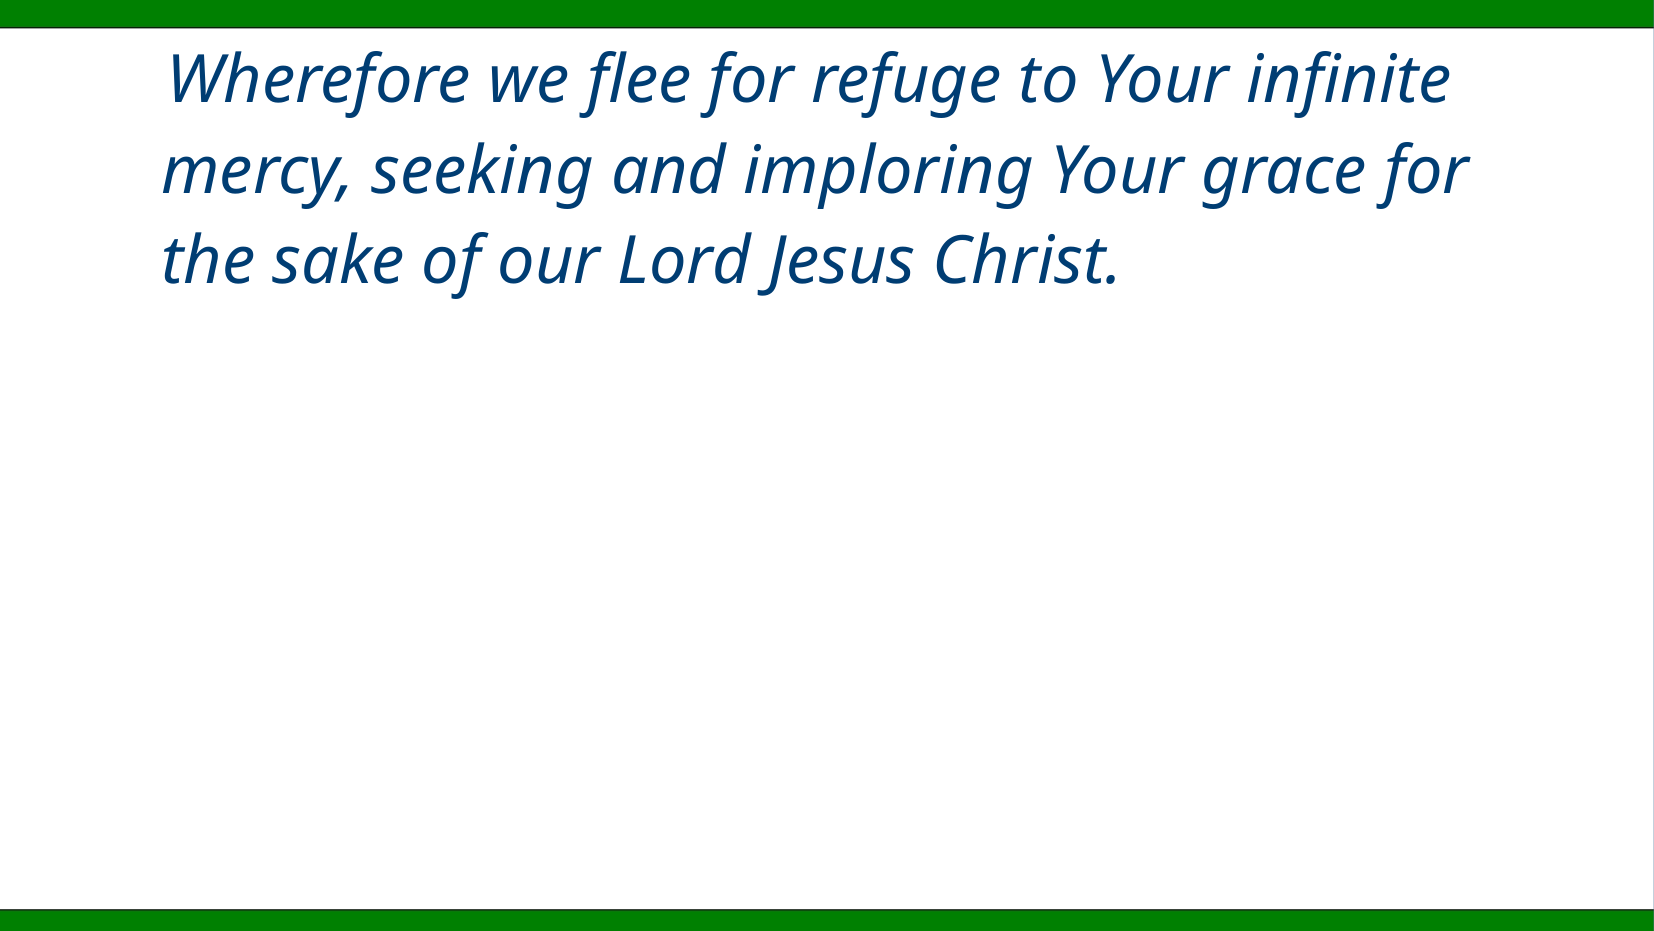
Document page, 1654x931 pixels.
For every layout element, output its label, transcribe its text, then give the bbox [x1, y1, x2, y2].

text_box Wherefore we flee for refuge to Your infinite mercy, seeking and imploring Your grace for the sake of our Lord Jesus Christ. [76, 23, 1577, 362]
picture [0, 0, 1654, 931]
